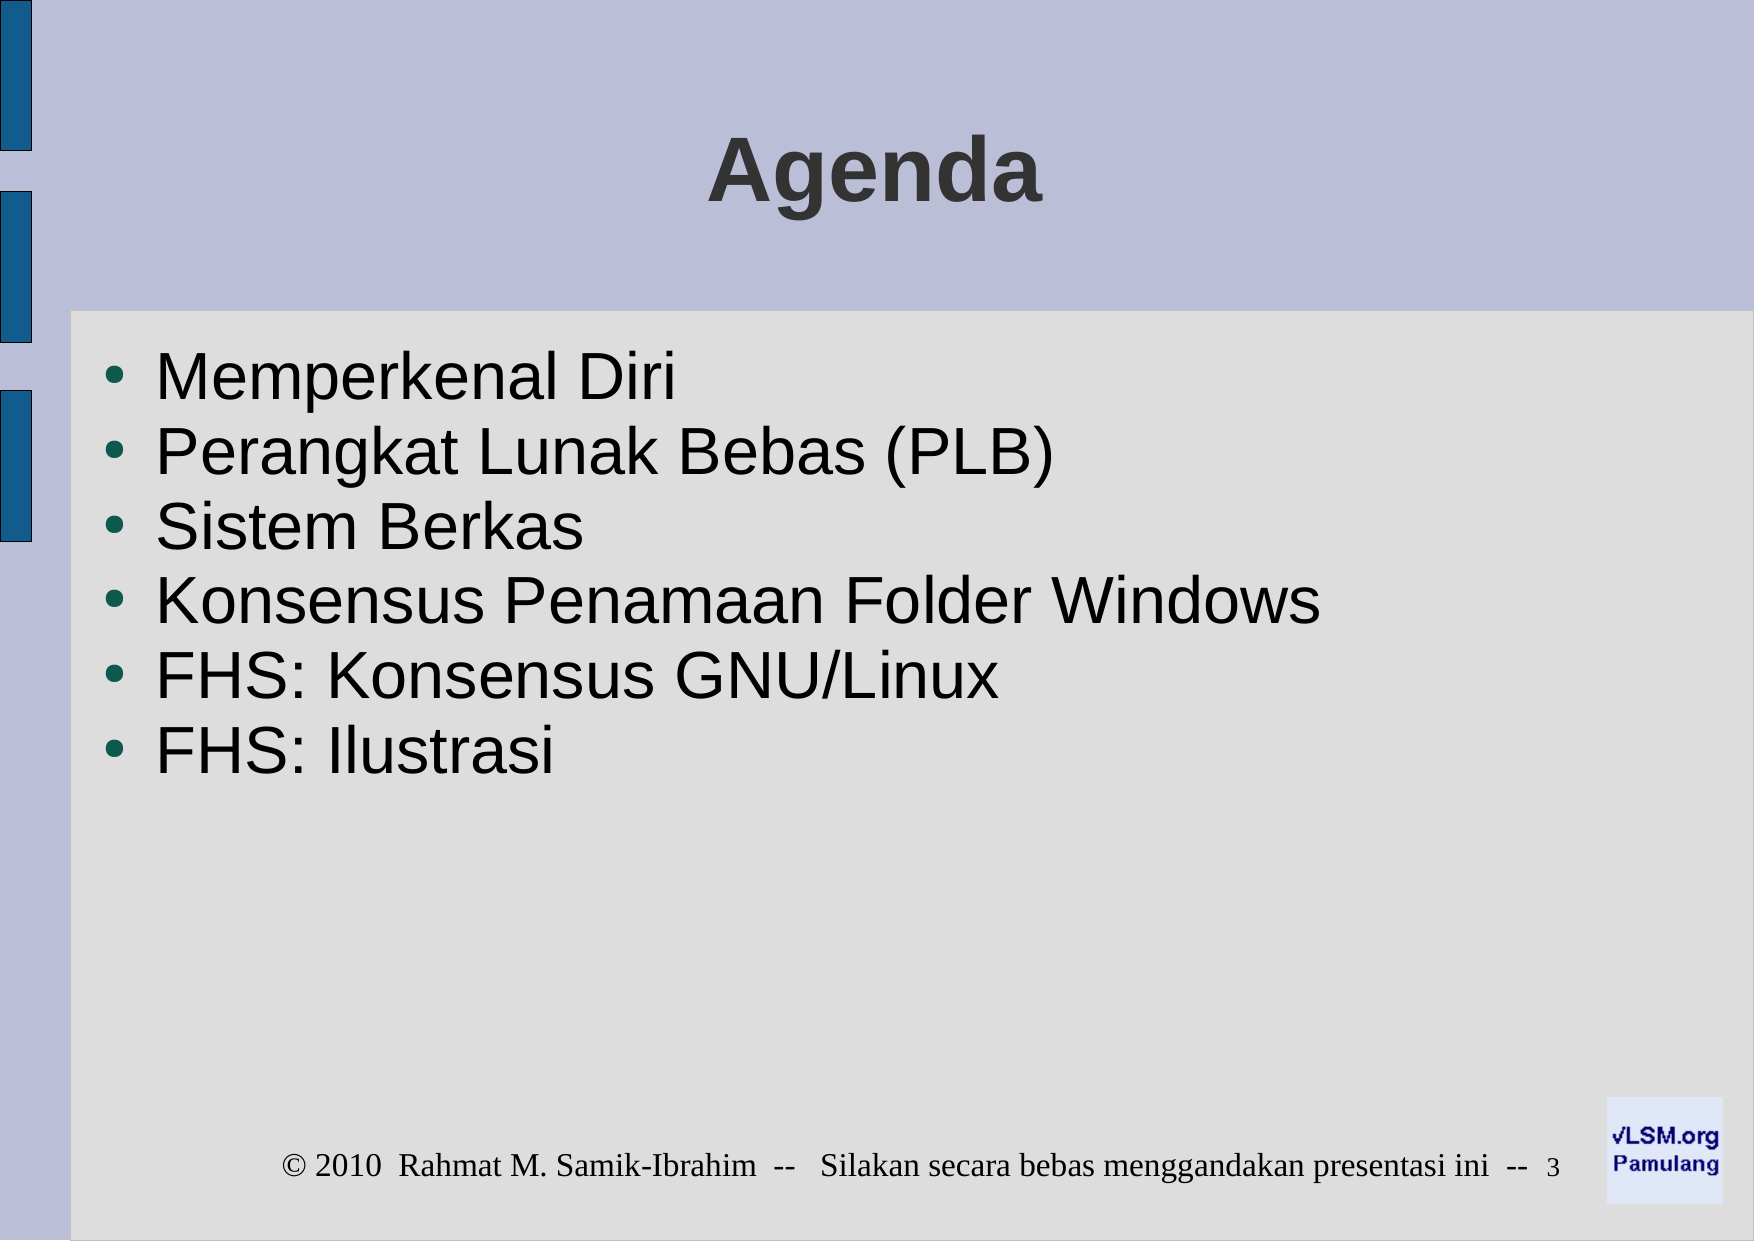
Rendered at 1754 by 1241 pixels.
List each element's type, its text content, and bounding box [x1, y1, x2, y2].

title Agenda [90, 115, 1659, 223]
picture [1607, 1097, 1723, 1204]
list Memperkenal Diri Perangkat Lunak Bebas (PLB) Sistem Berkas Konsensus Penamaan Folder Windows FHS: Konsensus GNU/Linux FHS: Ilustrasi [84, 339, 1555, 860]
